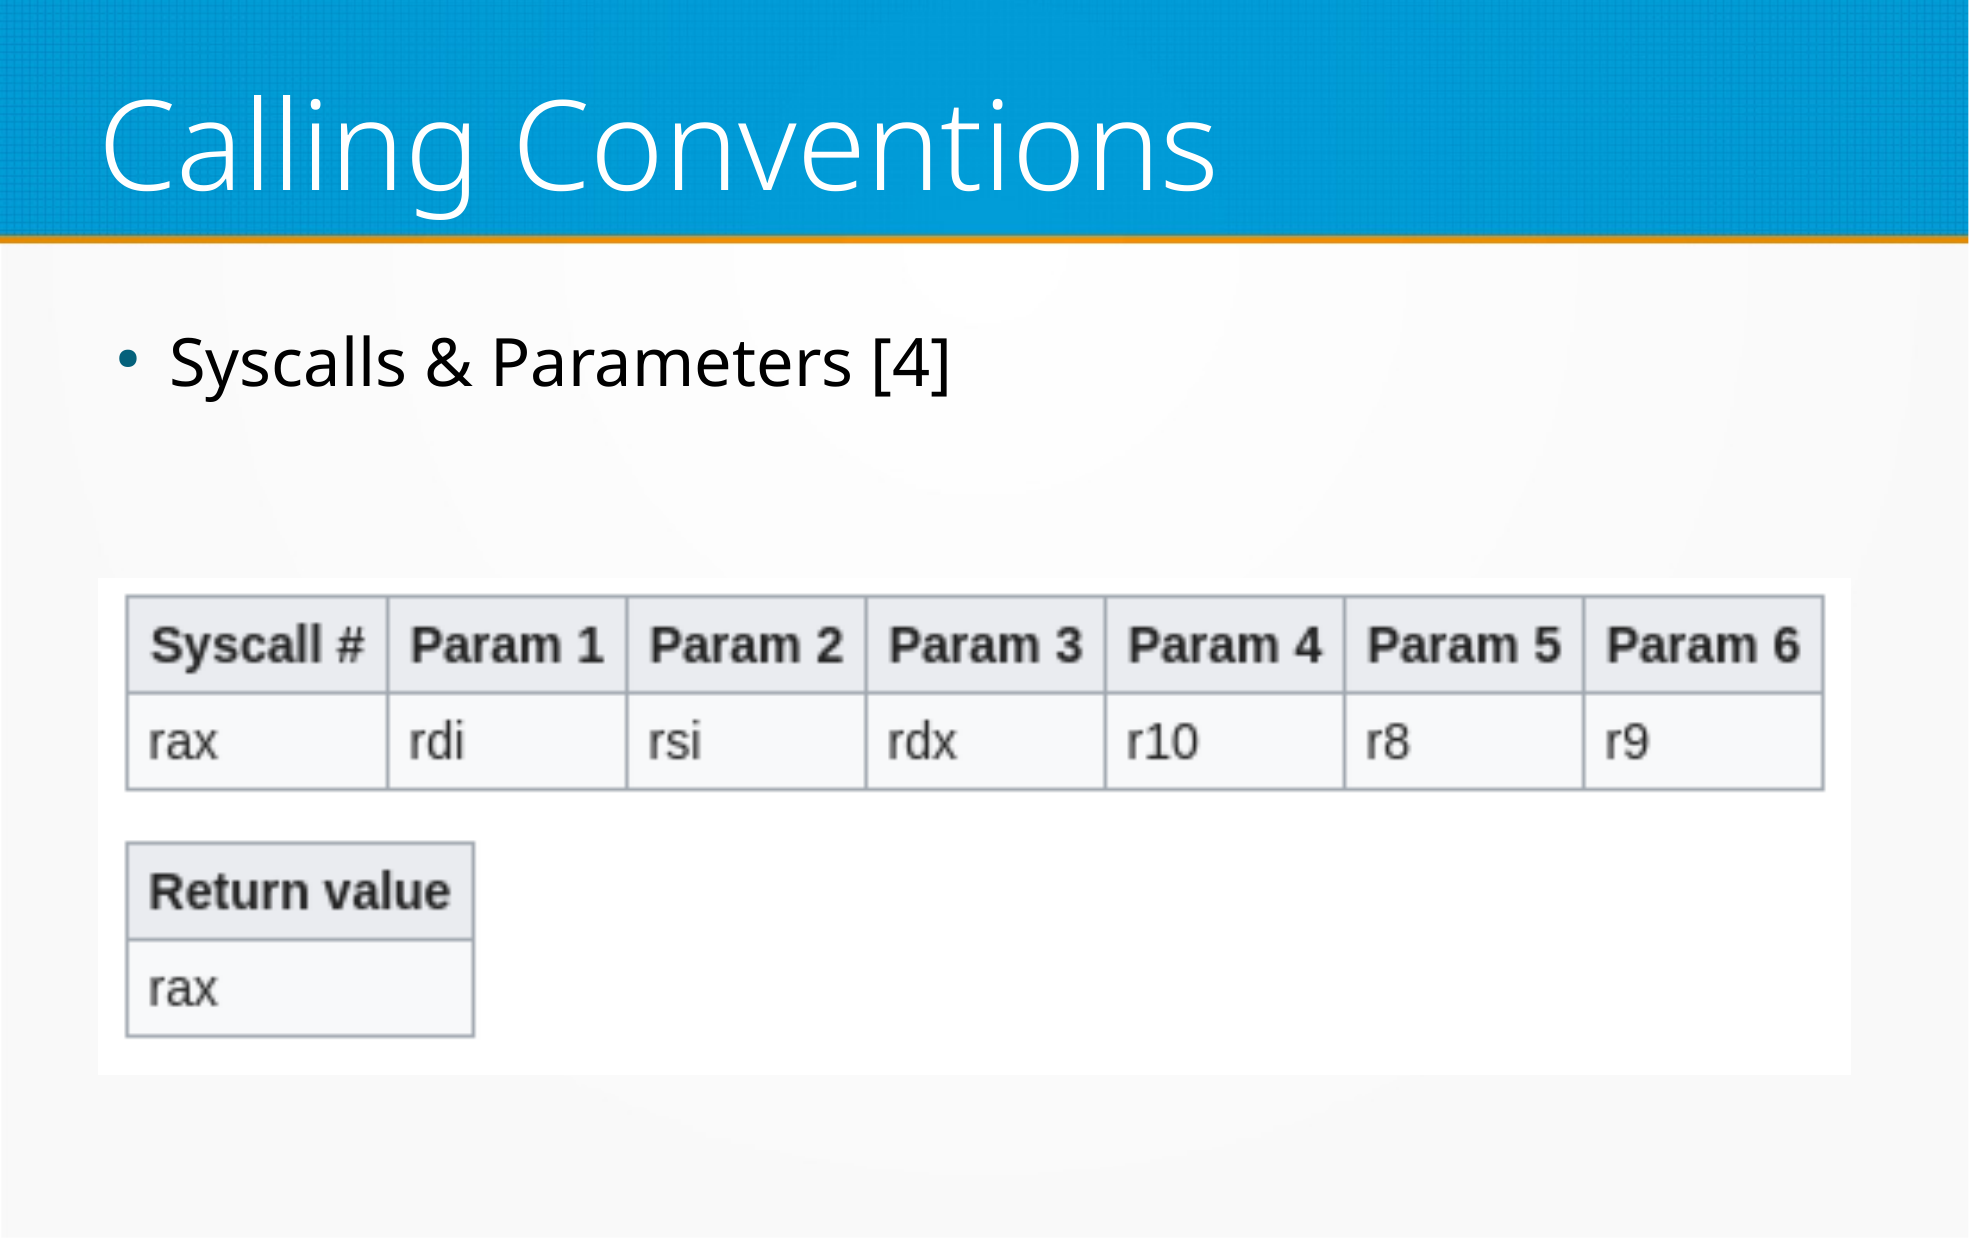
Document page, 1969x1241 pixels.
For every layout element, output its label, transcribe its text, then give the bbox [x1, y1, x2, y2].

list Syscalls & Parameters [4] [98, 315, 1861, 1081]
title Calling Conventions [98, 19, 1870, 227]
picture [0, 233, 1969, 1241]
